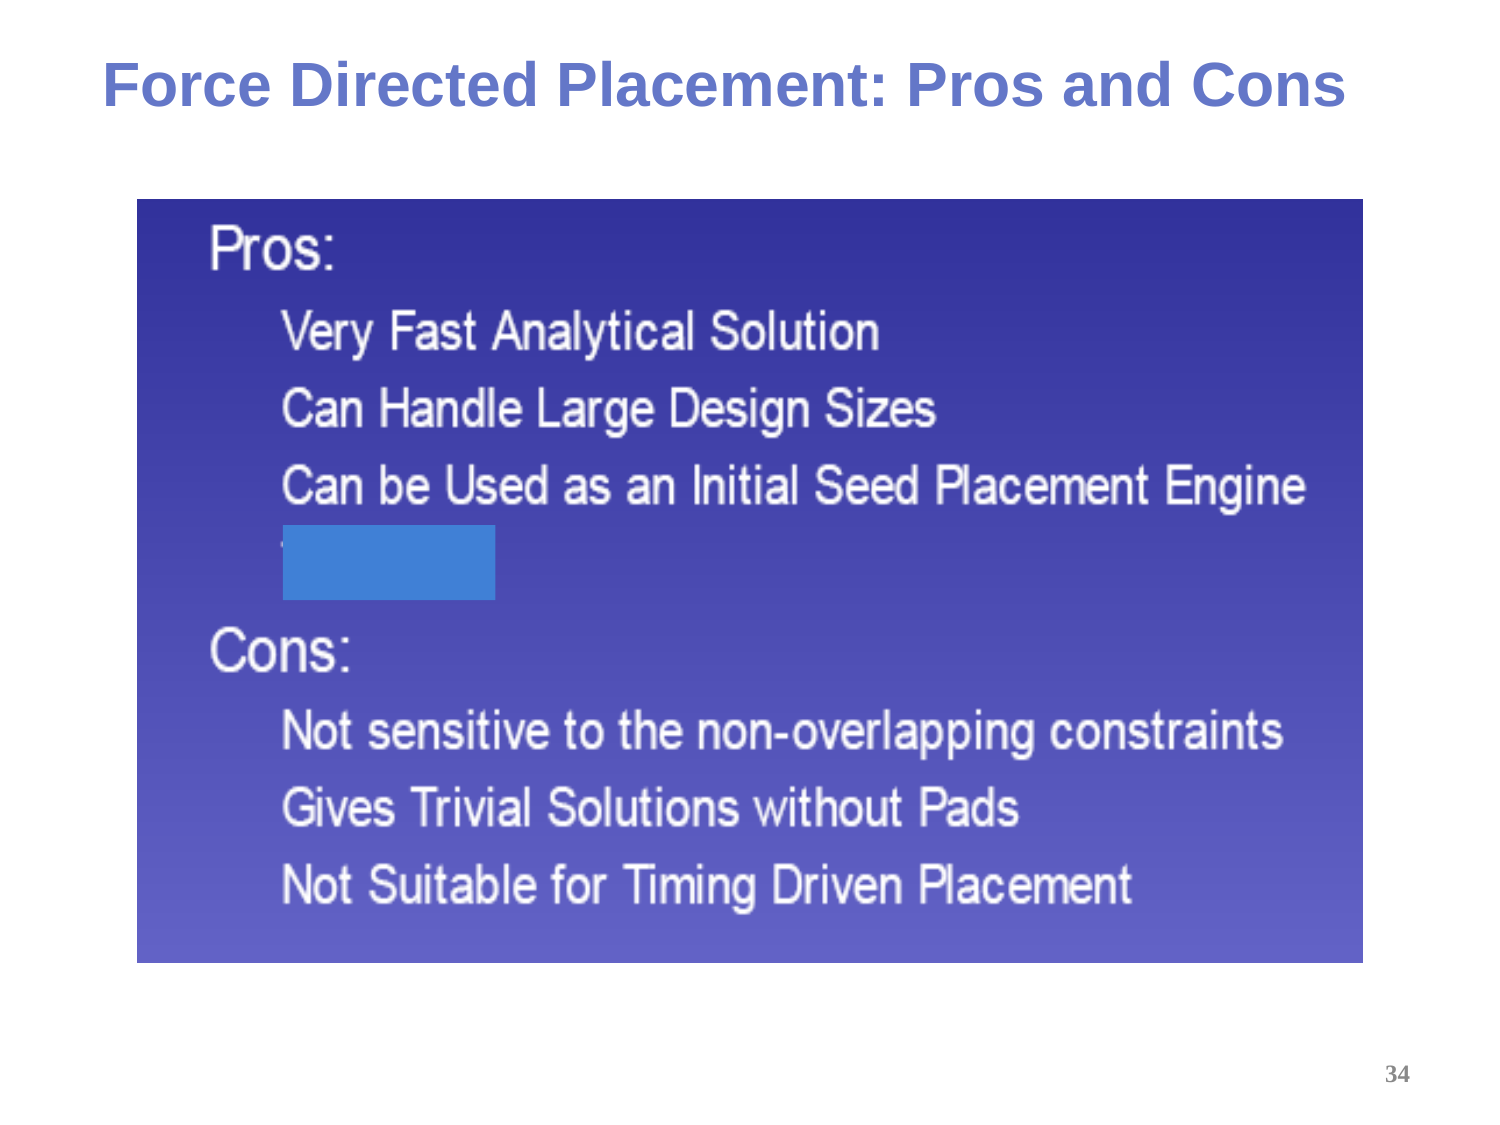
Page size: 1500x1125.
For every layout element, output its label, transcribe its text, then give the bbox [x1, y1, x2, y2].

text_box <number> [1074, 1042, 1426, 1103]
text_box [282, 525, 496, 601]
picture [137, 199, 1363, 963]
text_box Force Directed Placement: Pros and Cons [87, 37, 1426, 126]
